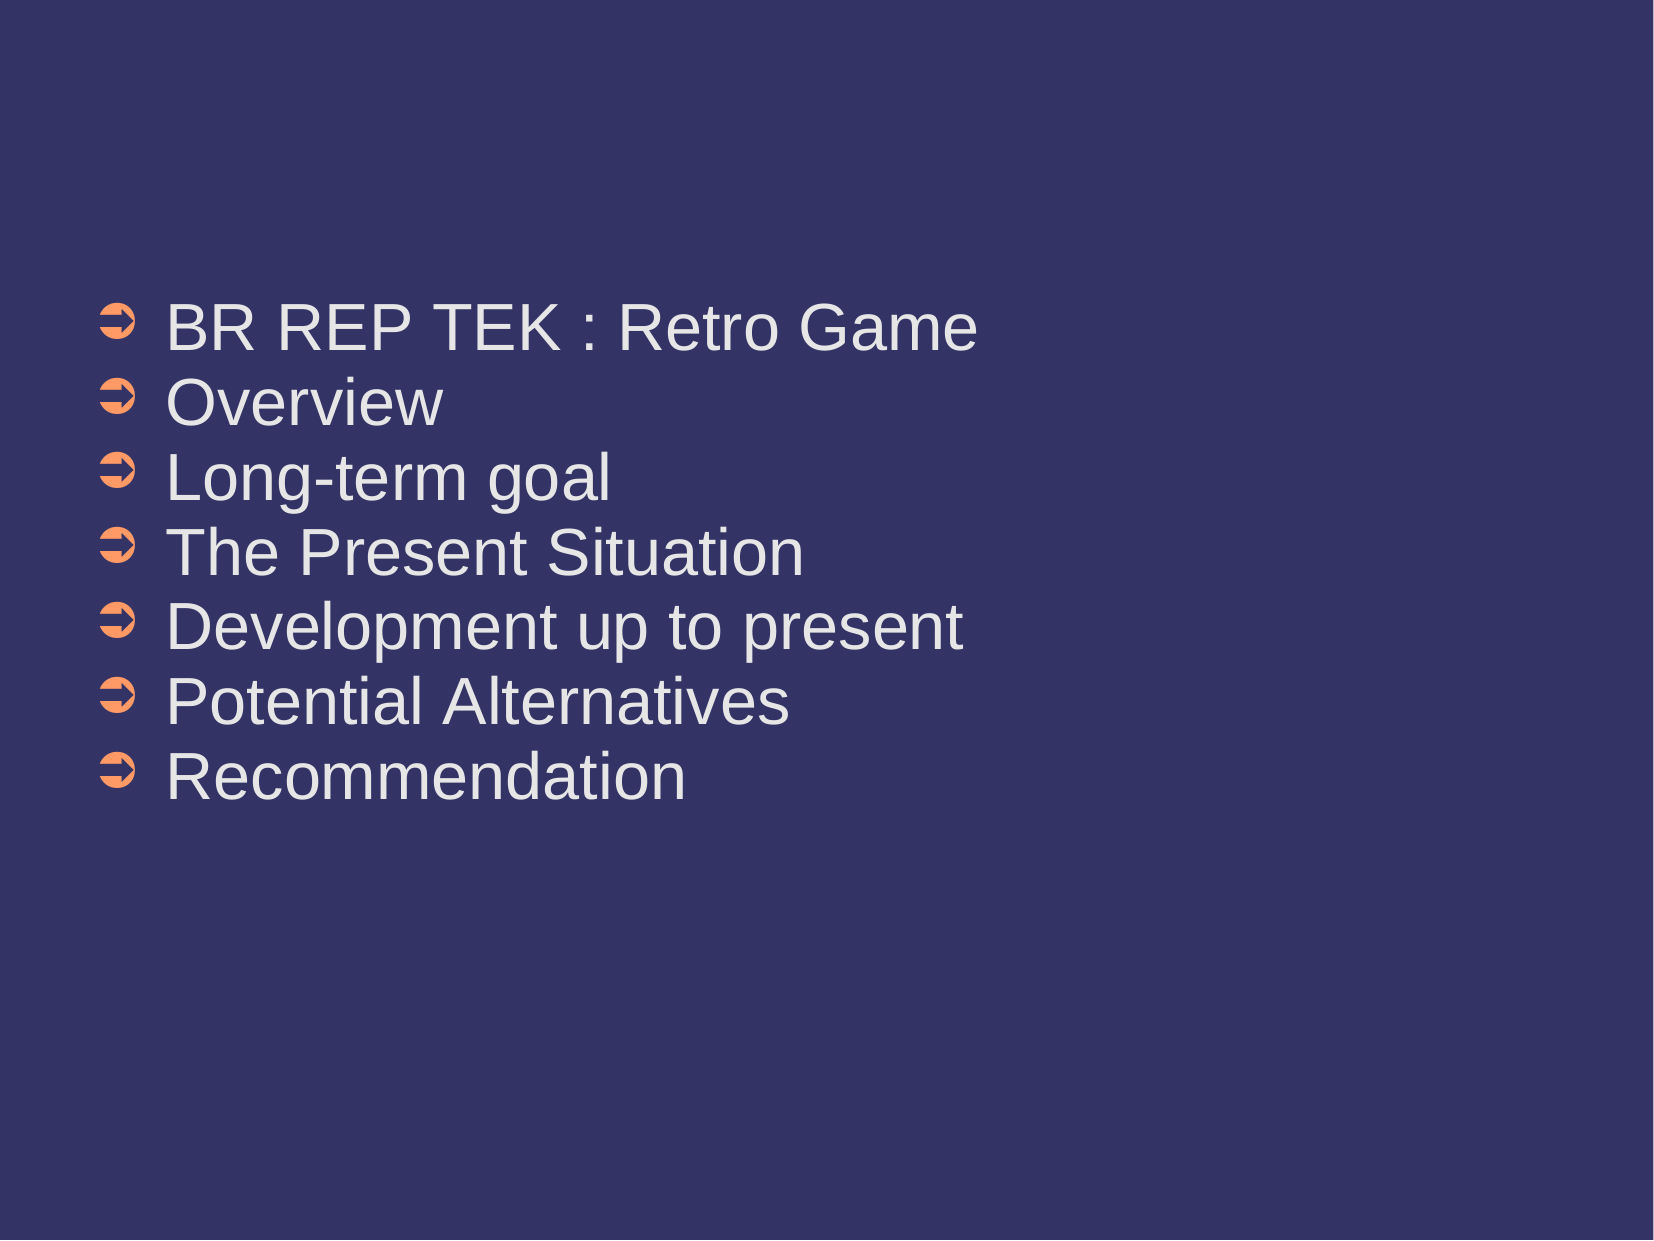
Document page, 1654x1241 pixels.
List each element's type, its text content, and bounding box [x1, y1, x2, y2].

list BR REP TEK : Retro Game Overview Long-term goal The Present Situation Development up to present Potential Alternatives Recommendation [82, 290, 1571, 1109]
